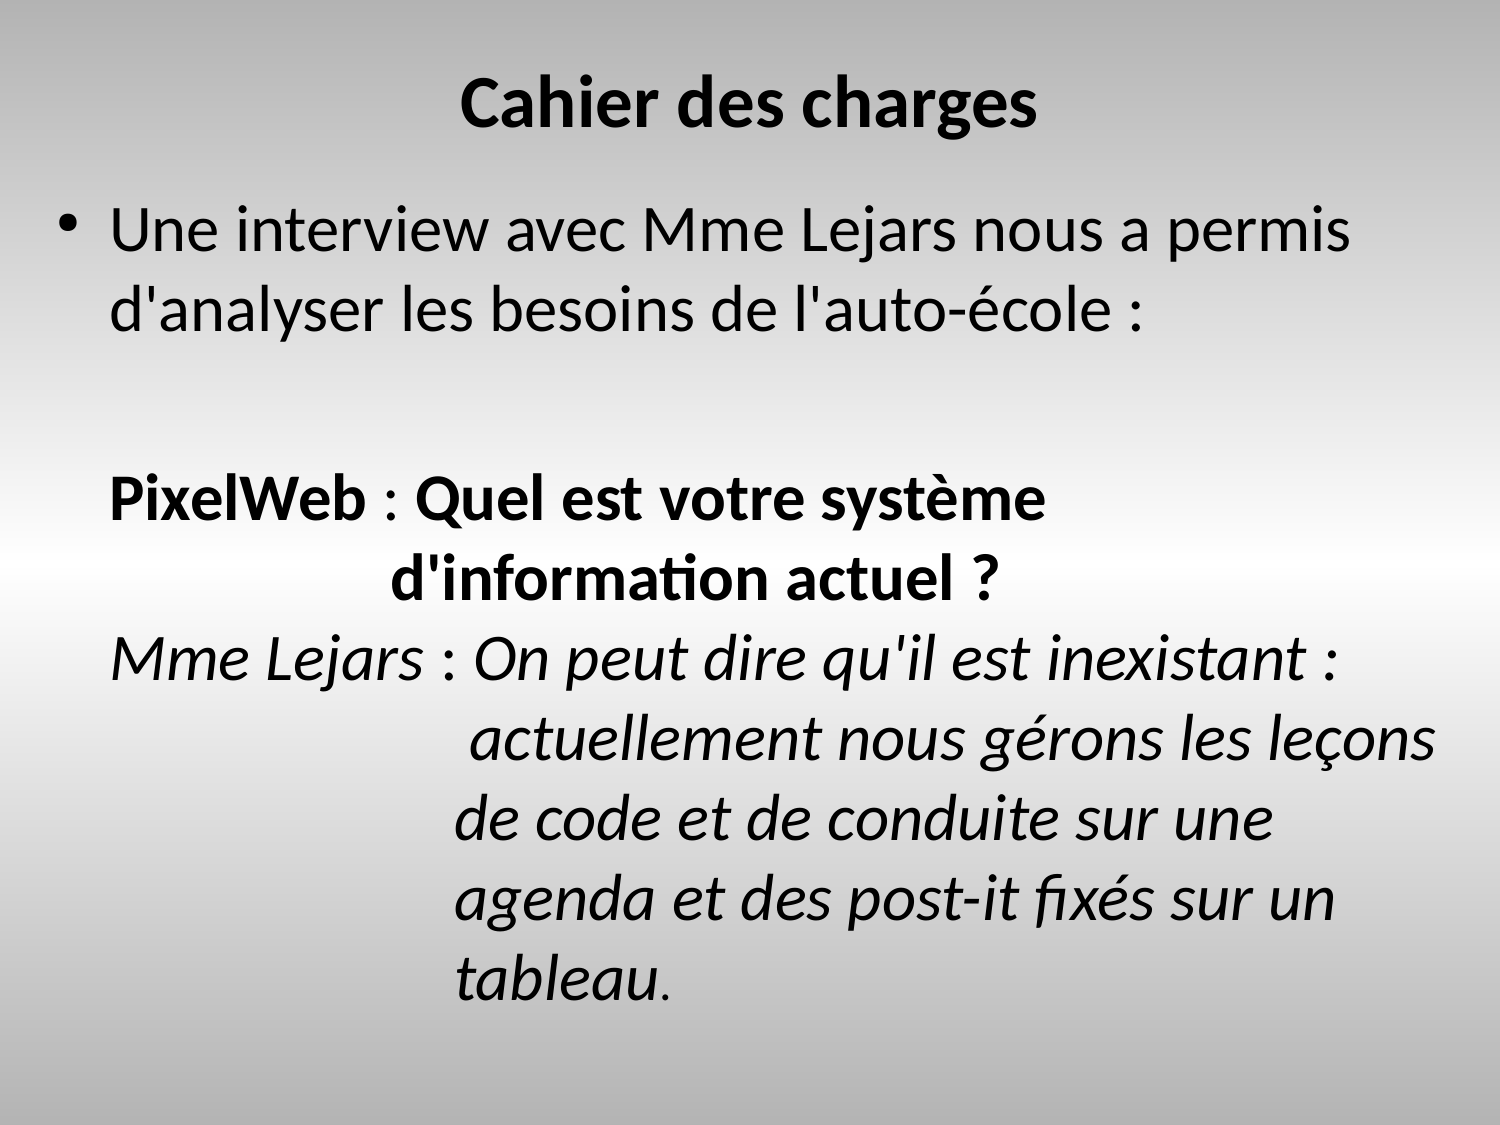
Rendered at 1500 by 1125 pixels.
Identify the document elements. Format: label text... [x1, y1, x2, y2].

list Une interview avec Mme Lejars nous a permis d'analyser les besoins de l'auto-école : PixelWeb : Quel est votre système d'information actuel ? Mme Lejars : On peut dire qu'il est inexistant : actuellement nous gérons les leçons de code et de conduite sur une agenda et des post-it fixés sur un tableau. [23, 177, 1500, 1111]
title Cahier des charges [75, 45, 1425, 177]
